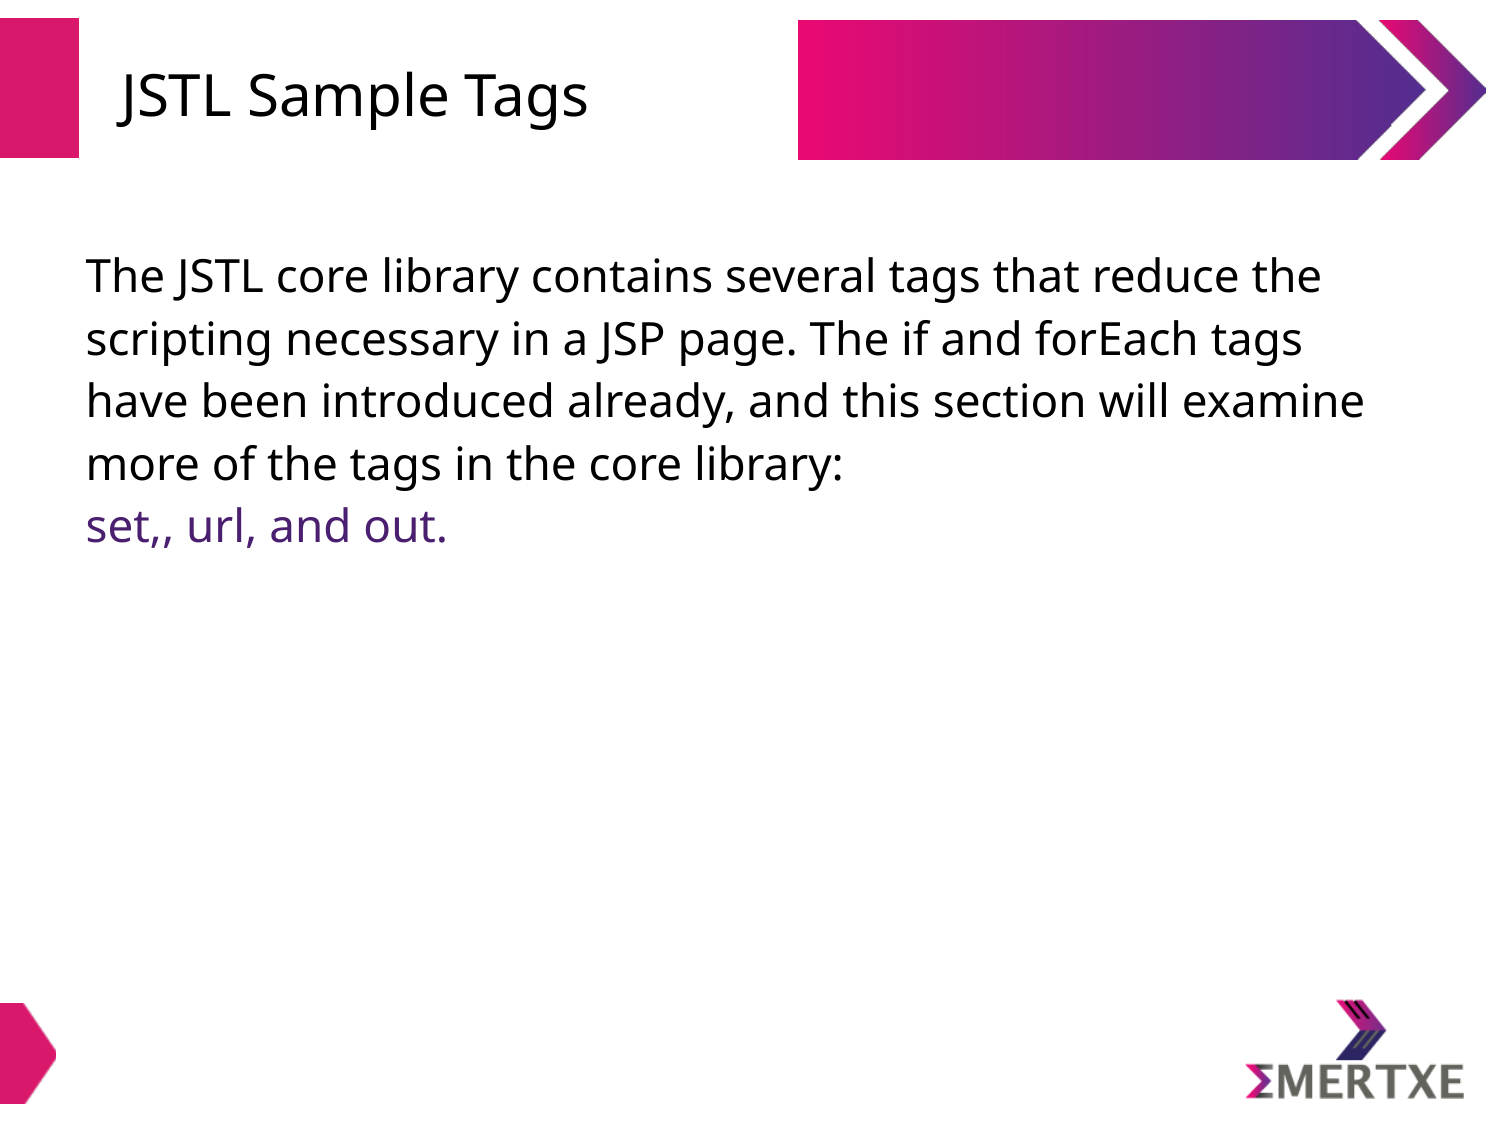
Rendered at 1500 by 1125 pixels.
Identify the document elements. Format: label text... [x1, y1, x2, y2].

picture [798, 20, 1486, 160]
text_box The JSTL core library contains several tags that reduce the scripting necessary in a JSP page. The if and forEach tags have been introduced already, and this section will examine more of the tags in the core library: set,, url, and out. [70, 236, 1394, 573]
picture [1245, 996, 1465, 1099]
text_box JSTL Sample Tags [106, 47, 721, 131]
